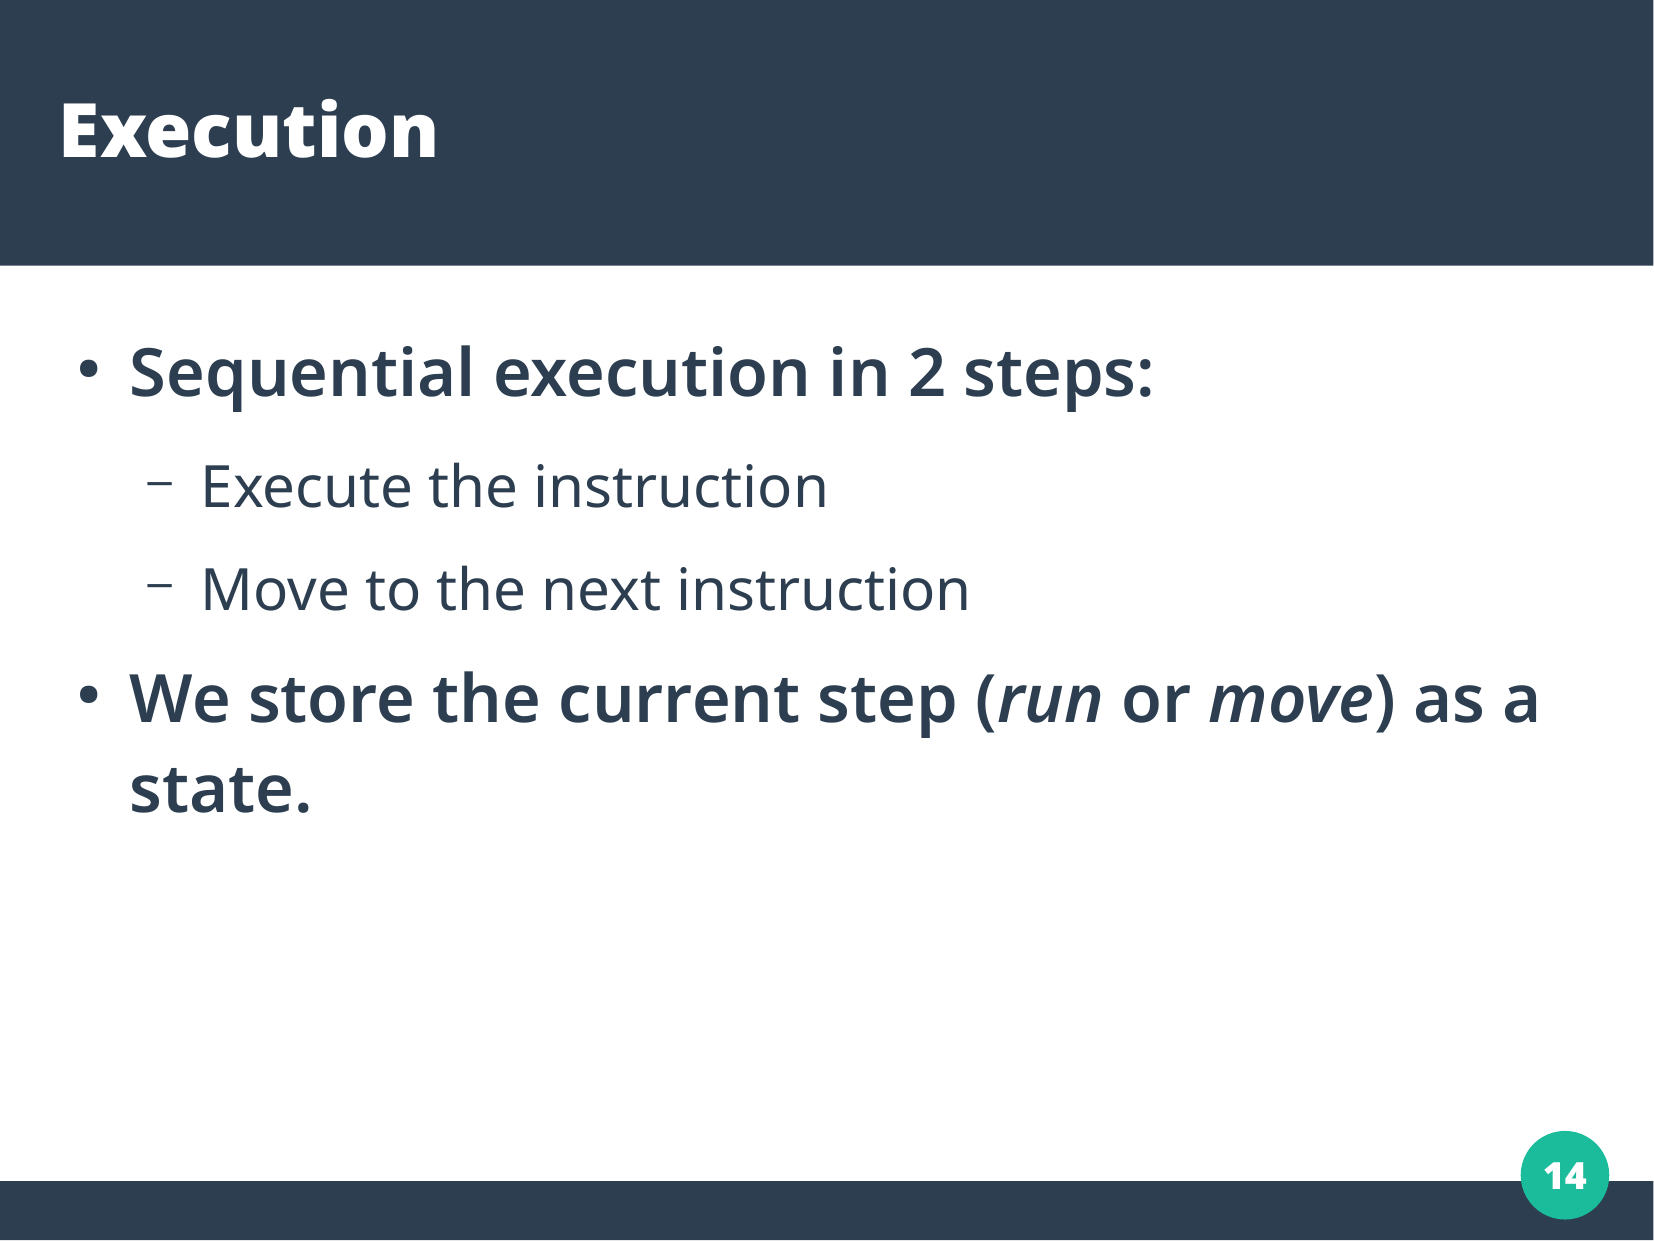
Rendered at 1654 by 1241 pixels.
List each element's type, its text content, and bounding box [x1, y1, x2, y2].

title Execution [59, 49, 1595, 207]
list Sequential execution in 2 steps: Execute the instruction Move to the next instruction We store the current step (run or move) as a state. [59, 324, 1595, 1152]
